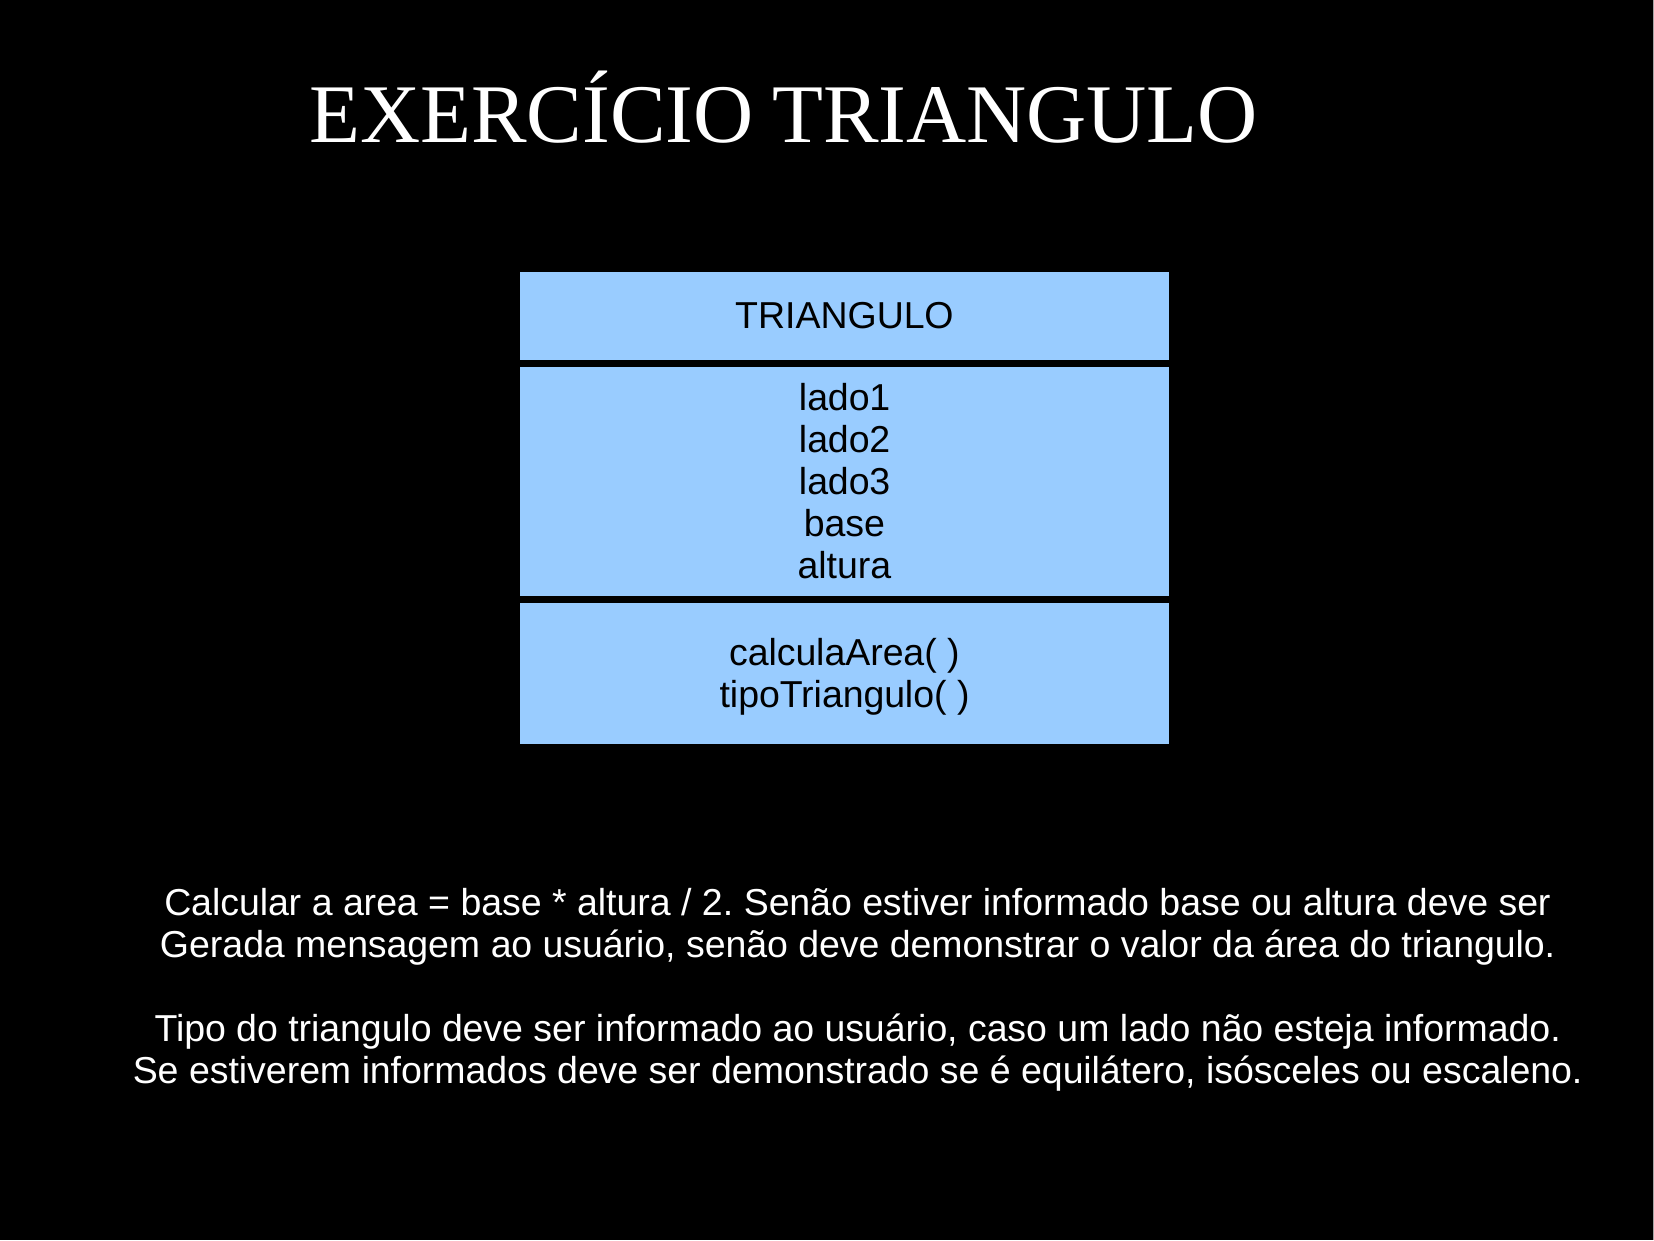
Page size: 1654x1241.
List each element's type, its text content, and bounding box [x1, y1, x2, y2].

text_box lado1 lado2 lado3 base altura [519, 366, 1170, 597]
text_box EXERCÍCIO TRIANGULO [295, 60, 1654, 352]
text_box Calcular a area = base * altura / 2. Senão estiver informado base ou altura deve ser Gerada mensagem ao usuário, senão deve demonstrar o valor da área do triangulo. Tipo do triangulo deve ser informado ao usuário, caso um lado não esteja informado. Se estiverem informados deve ser demonstrado se é equilátero, isósceles ou escaleno. [118, 874, 1598, 1097]
text_box calculaArea( ) tipoTriangulo( ) [519, 602, 1170, 745]
text_box TRIANGULO [519, 271, 1170, 361]
